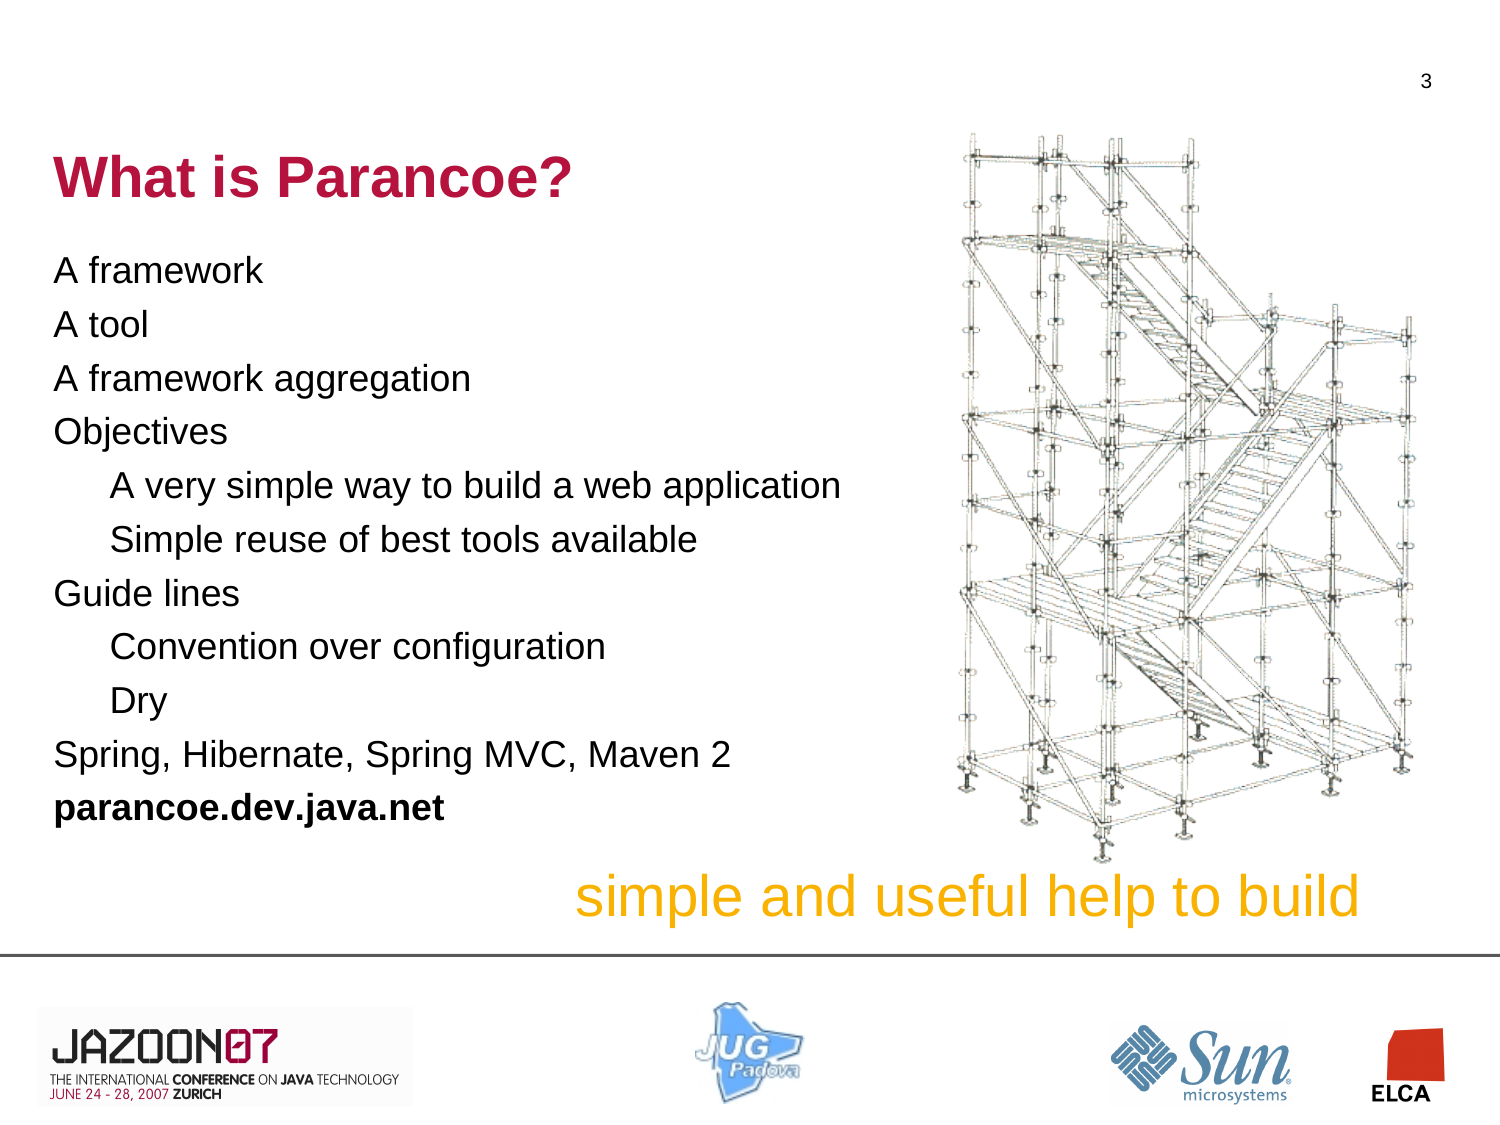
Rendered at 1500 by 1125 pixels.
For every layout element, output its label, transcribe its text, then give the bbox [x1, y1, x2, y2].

picture [38, 1007, 413, 1106]
title What is Parancoe? [53, 119, 1447, 245]
picture [1107, 1021, 1294, 1107]
text_box simple and useful help to build [561, 856, 1377, 937]
picture [954, 127, 1423, 869]
picture [1370, 1025, 1446, 1105]
picture [695, 1002, 805, 1104]
list A framework A tool A framework aggregation Objectives A very simple way to build a web application Simple reuse of best tools available Guide lines Convention over configuration Dry Spring, Hibernate, Spring MVC, Maven 2 parancoe.dev.java.net [53, 249, 1450, 953]
